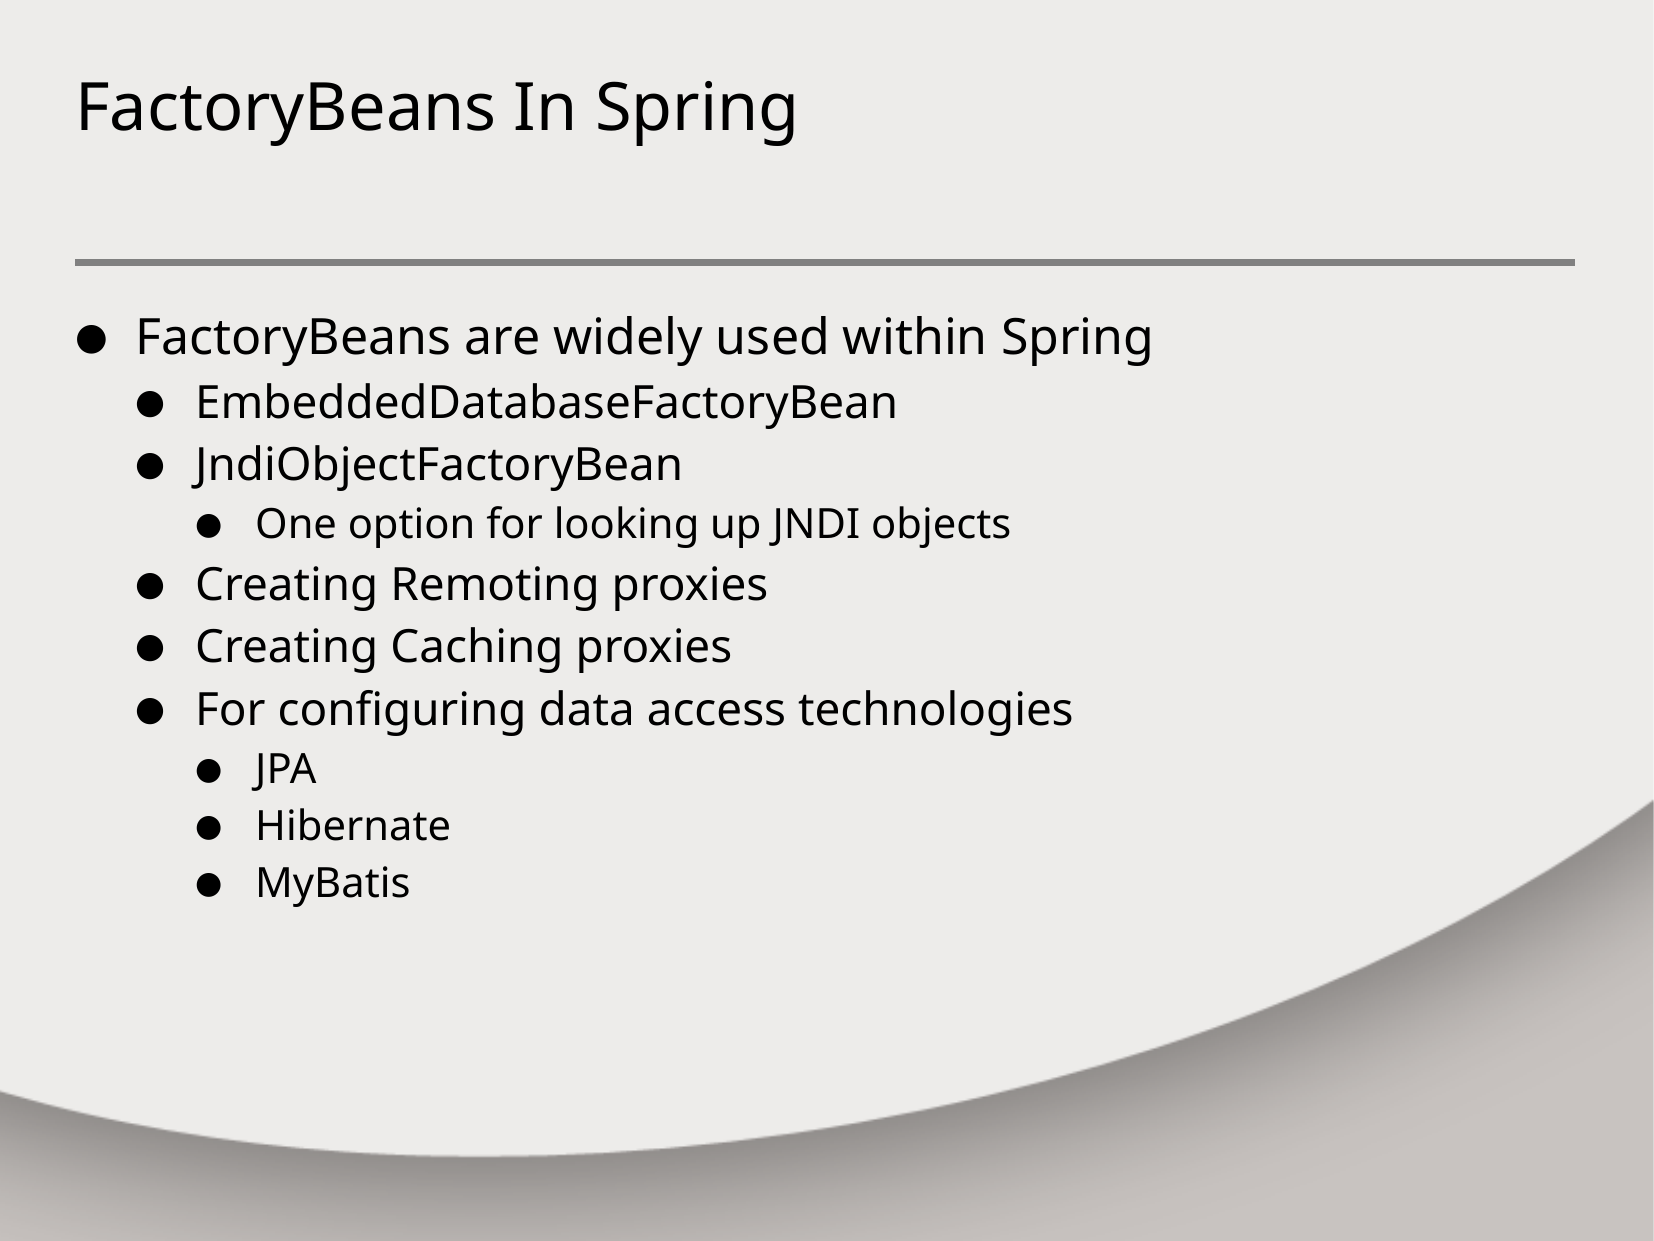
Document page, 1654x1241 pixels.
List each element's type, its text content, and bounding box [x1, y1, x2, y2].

list FactoryBeans are widely used within Spring EmbeddedDatabaseFactoryBean JndiObjectFactoryBean One option for looking up JNDI objects Creating Remoting proxies Creating Caching proxies For configuring data access technologies JPA Hibernate MyBatis [75, 300, 1576, 1164]
picture [0, 0, 1654, 1241]
title FactoryBeans In Spring [75, 75, 1576, 226]
